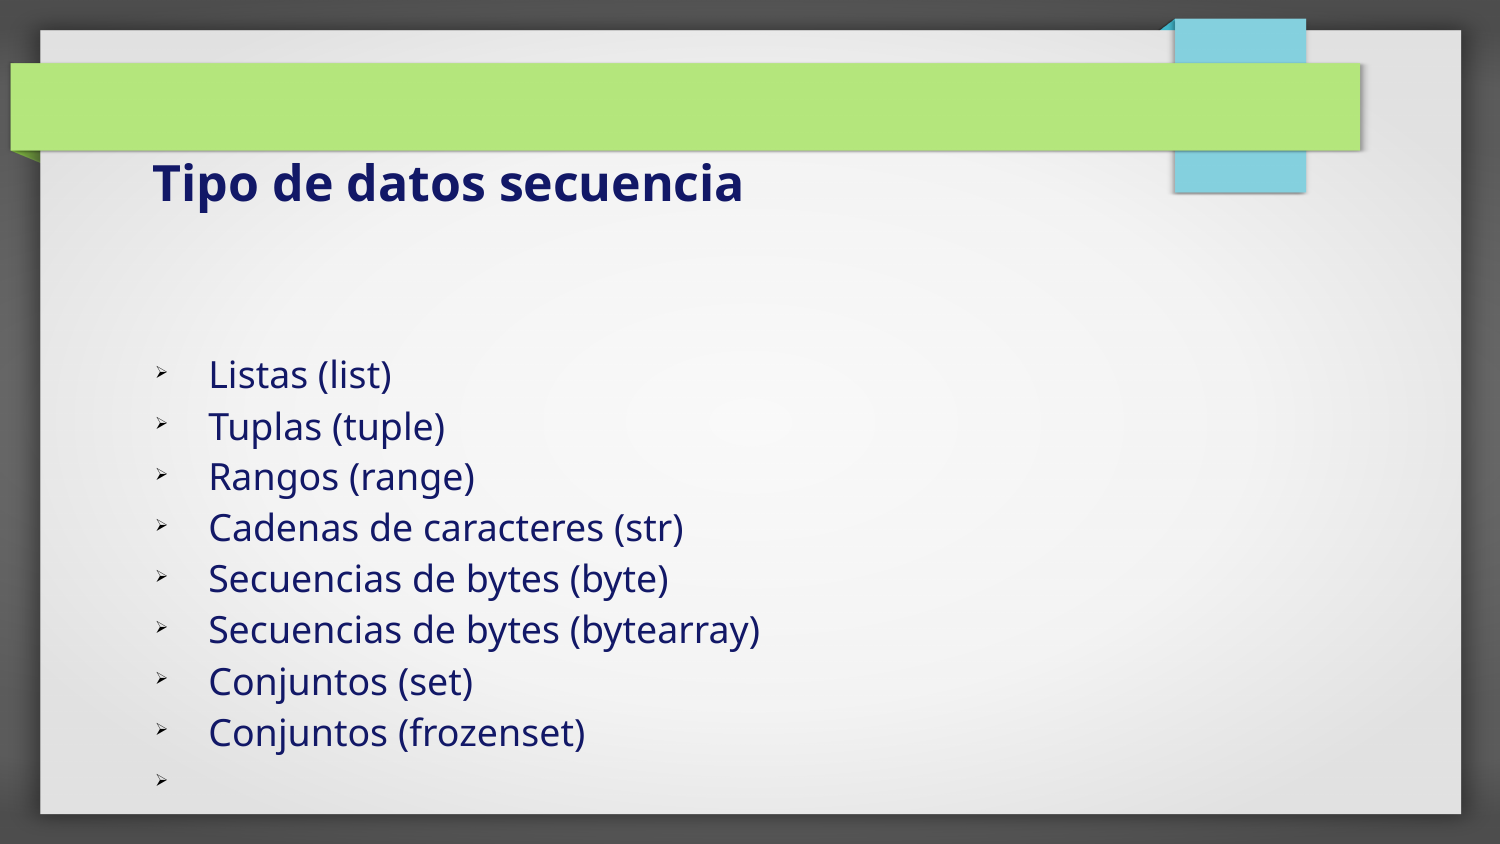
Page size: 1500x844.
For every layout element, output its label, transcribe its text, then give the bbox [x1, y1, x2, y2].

title Tipo de datos secuencia [137, 146, 1011, 227]
list Listas (list) Tuplas (tuple) Rangos (range) Cadenas de caracteres (str) Secuencias de bytes (byte) Secuencias de bytes (bytearray) Conjuntos (set) Conjuntos (frozenset) [137, 246, 1099, 844]
picture [0, 0, 1500, 844]
